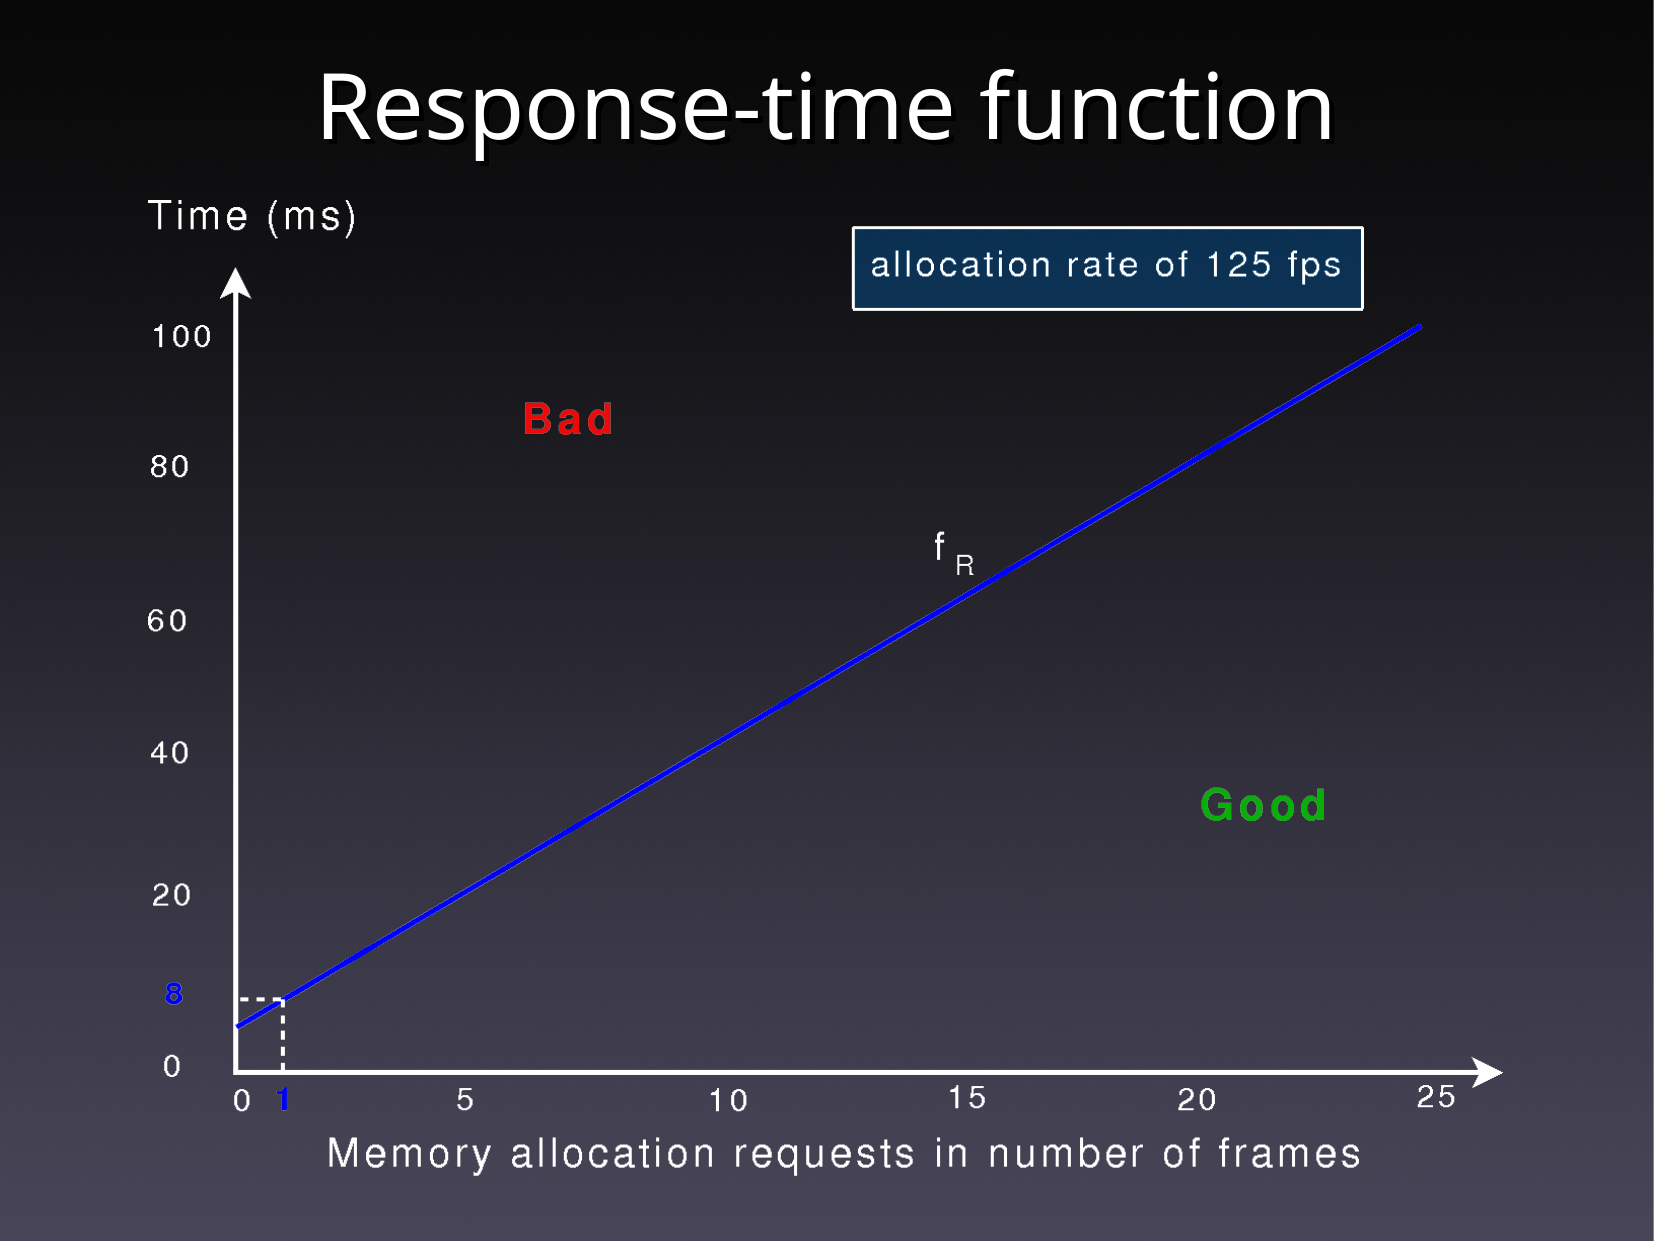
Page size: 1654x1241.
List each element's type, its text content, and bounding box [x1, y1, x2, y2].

title Response-time function [120, 0, 1533, 208]
picture [0, 0, 1654, 1241]
